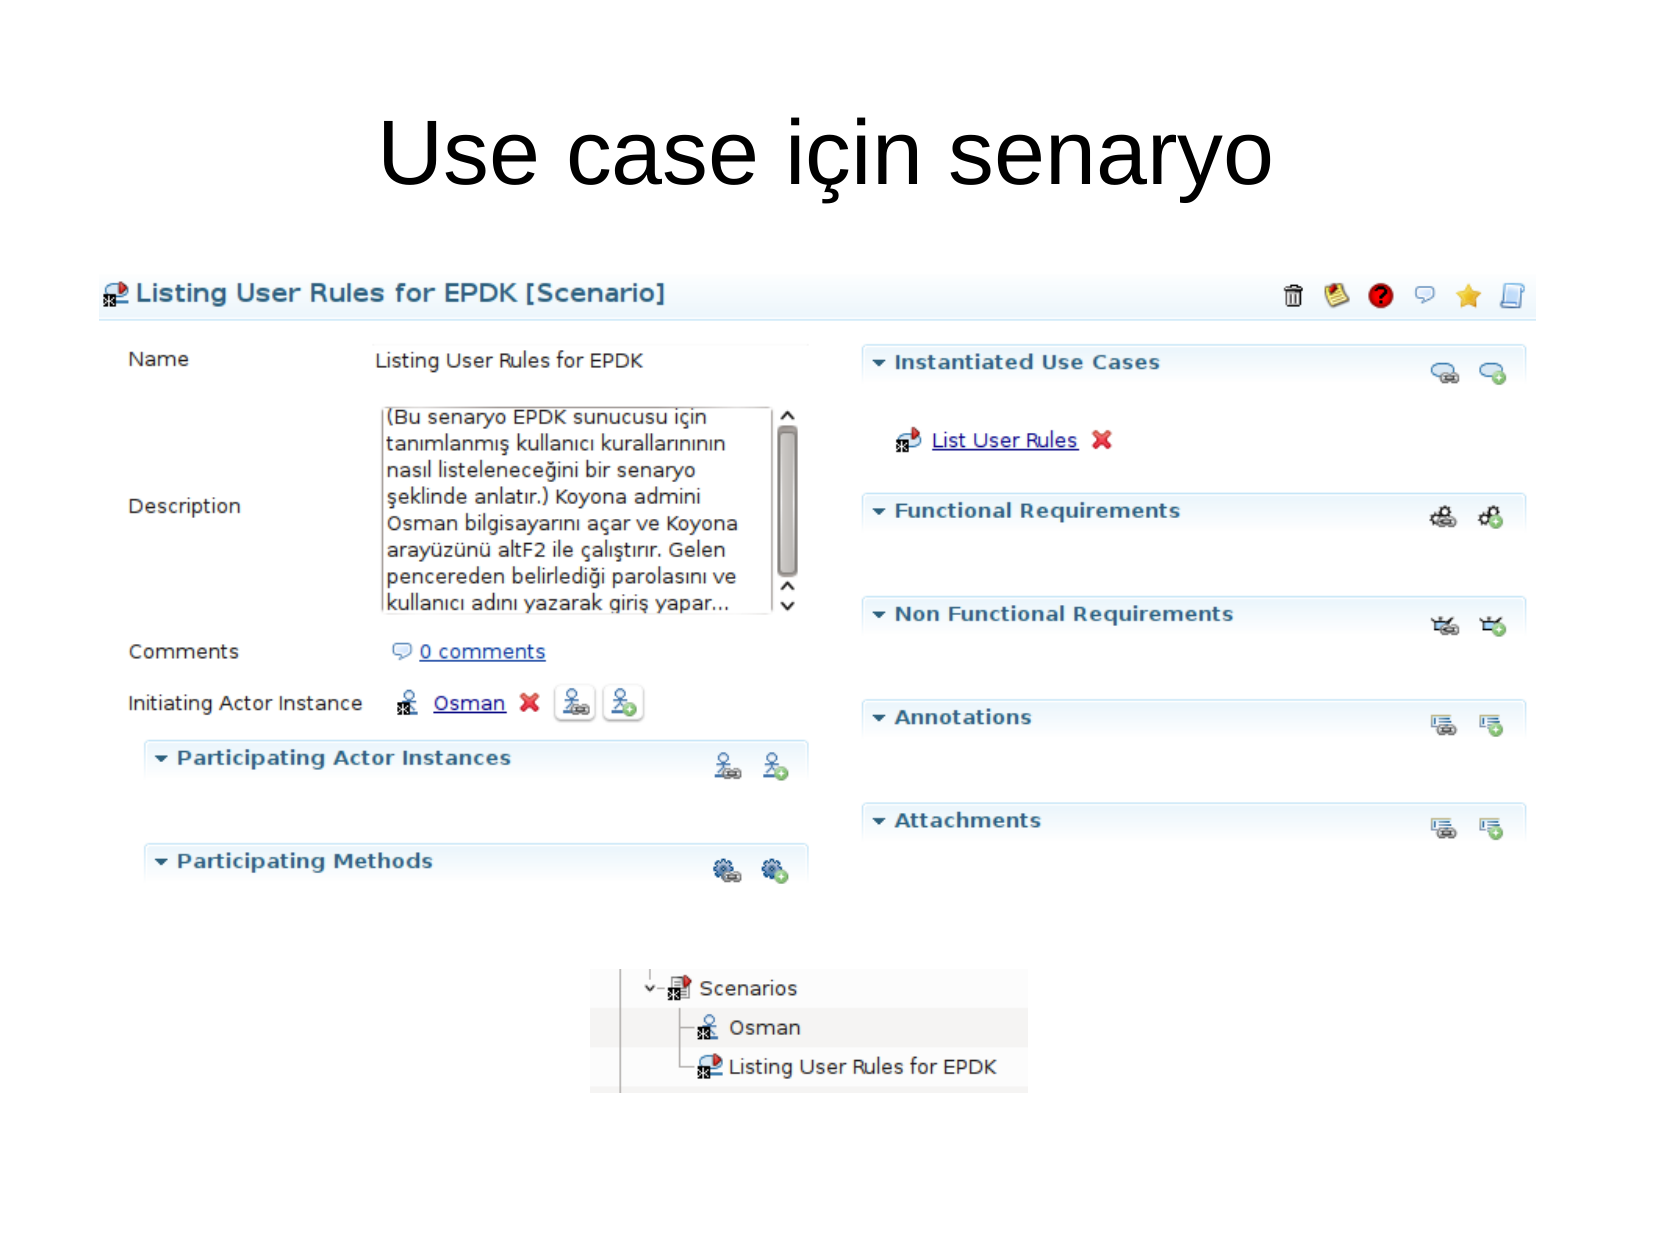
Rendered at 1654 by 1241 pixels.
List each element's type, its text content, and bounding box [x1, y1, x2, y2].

picture [590, 969, 1028, 1093]
title Use case için senaryo [82, 49, 1571, 257]
picture [99, 274, 1536, 945]
